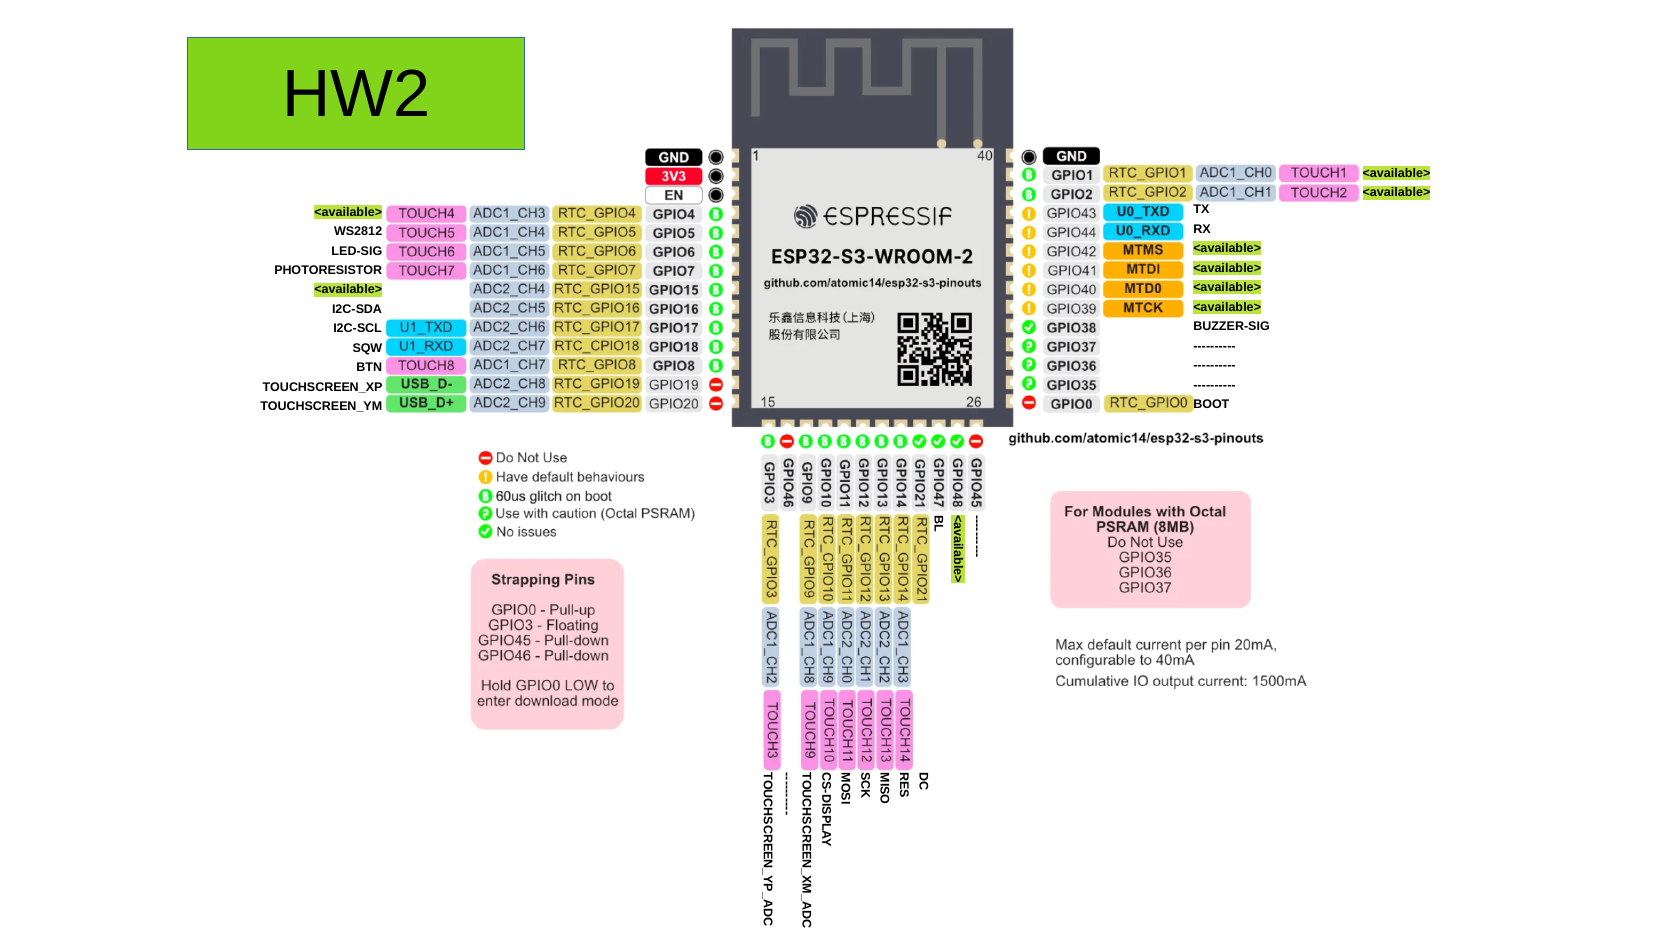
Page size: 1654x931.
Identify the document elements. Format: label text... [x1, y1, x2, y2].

text_box DC RES MISO SCK MOSI CS-DISPLAY TOUCHSCREEN_XM_ADC ---------- TOUCHSCREEN_YP_ADC [734, 757, 944, 931]
text_box <available> WS2812 LED-SIG PHOTORESISTOR <available> I2C-SDA I2C-SCL SQW BTN TOUCHSCREEN_XP TOUCHSCREEN_YM [197, 191, 397, 422]
text_box <available> <available> [1347, 153, 1482, 208]
text_box TX RX <available> <available> <available> <available> BUZZER-SIG ---------- ---------- ---------- BOOT [1178, 189, 1313, 419]
picture [332, 5, 1388, 794]
text_box HW2 [187, 37, 525, 150]
text_box ---------- <available> BL [922, 500, 998, 643]
